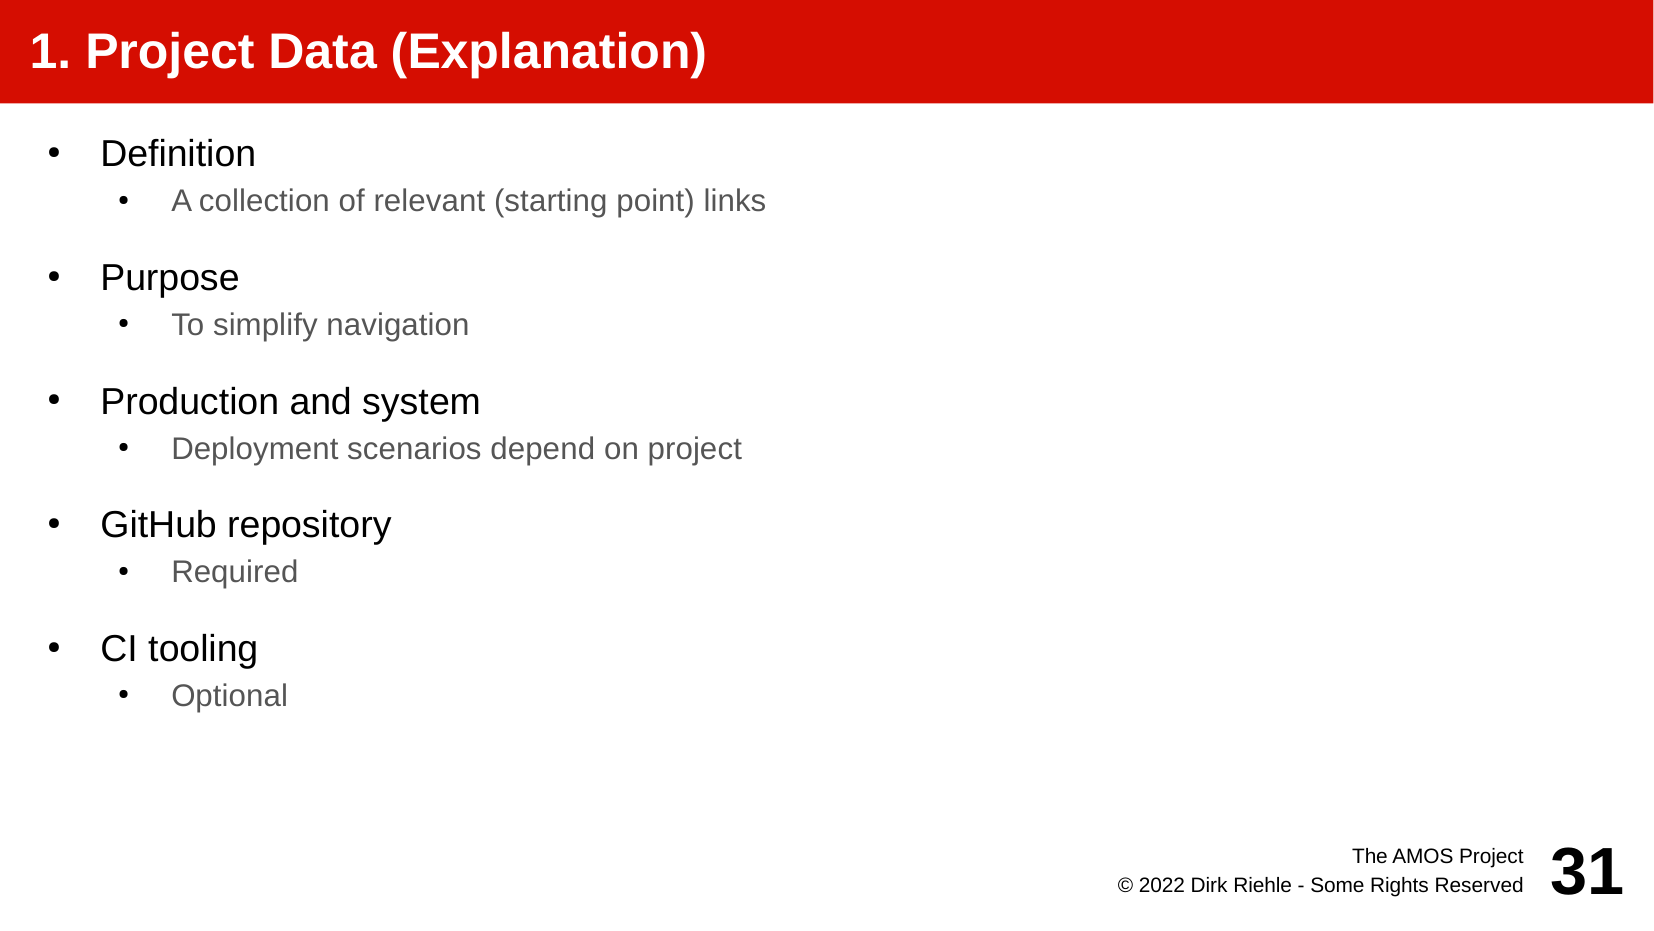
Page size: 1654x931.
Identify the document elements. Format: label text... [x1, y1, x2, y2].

list Definition A collection of relevant (starting point) links Purpose To simplify navigation Production and system Deployment scenarios depend on project GitHub repository Required CI tooling Optional [29, 132, 1625, 813]
title 1. Project Data (Explanation) [0, 0, 1654, 104]
